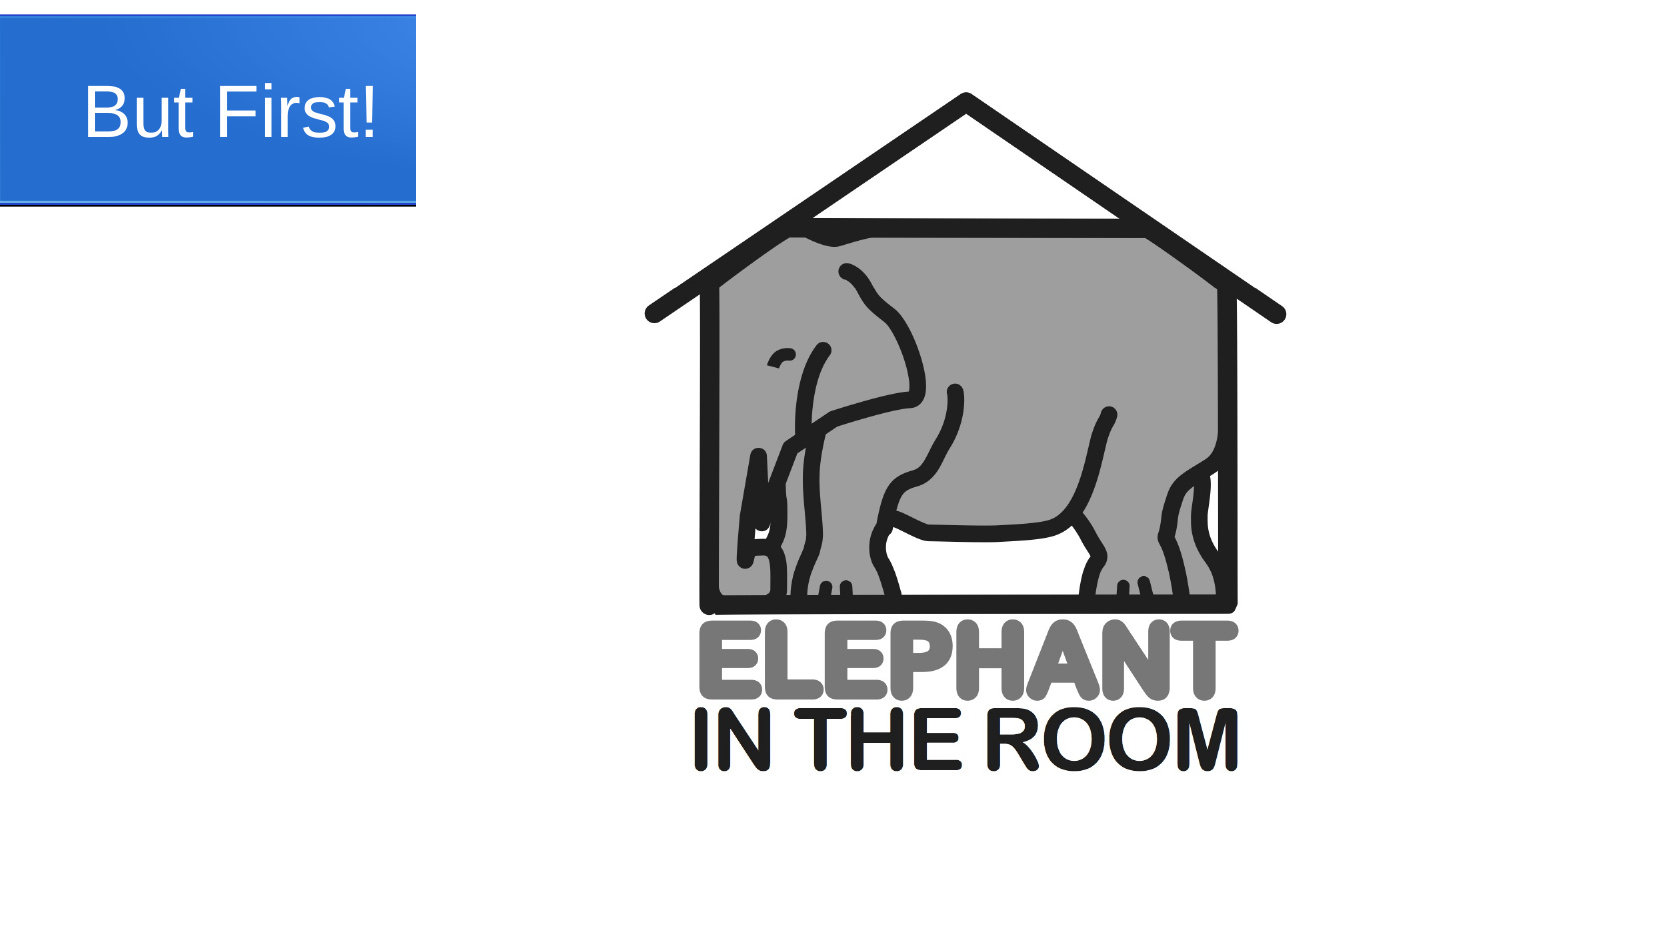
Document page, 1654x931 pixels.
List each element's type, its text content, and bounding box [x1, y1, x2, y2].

picture [416, 6, 1516, 856]
title But First! [82, 35, 416, 189]
